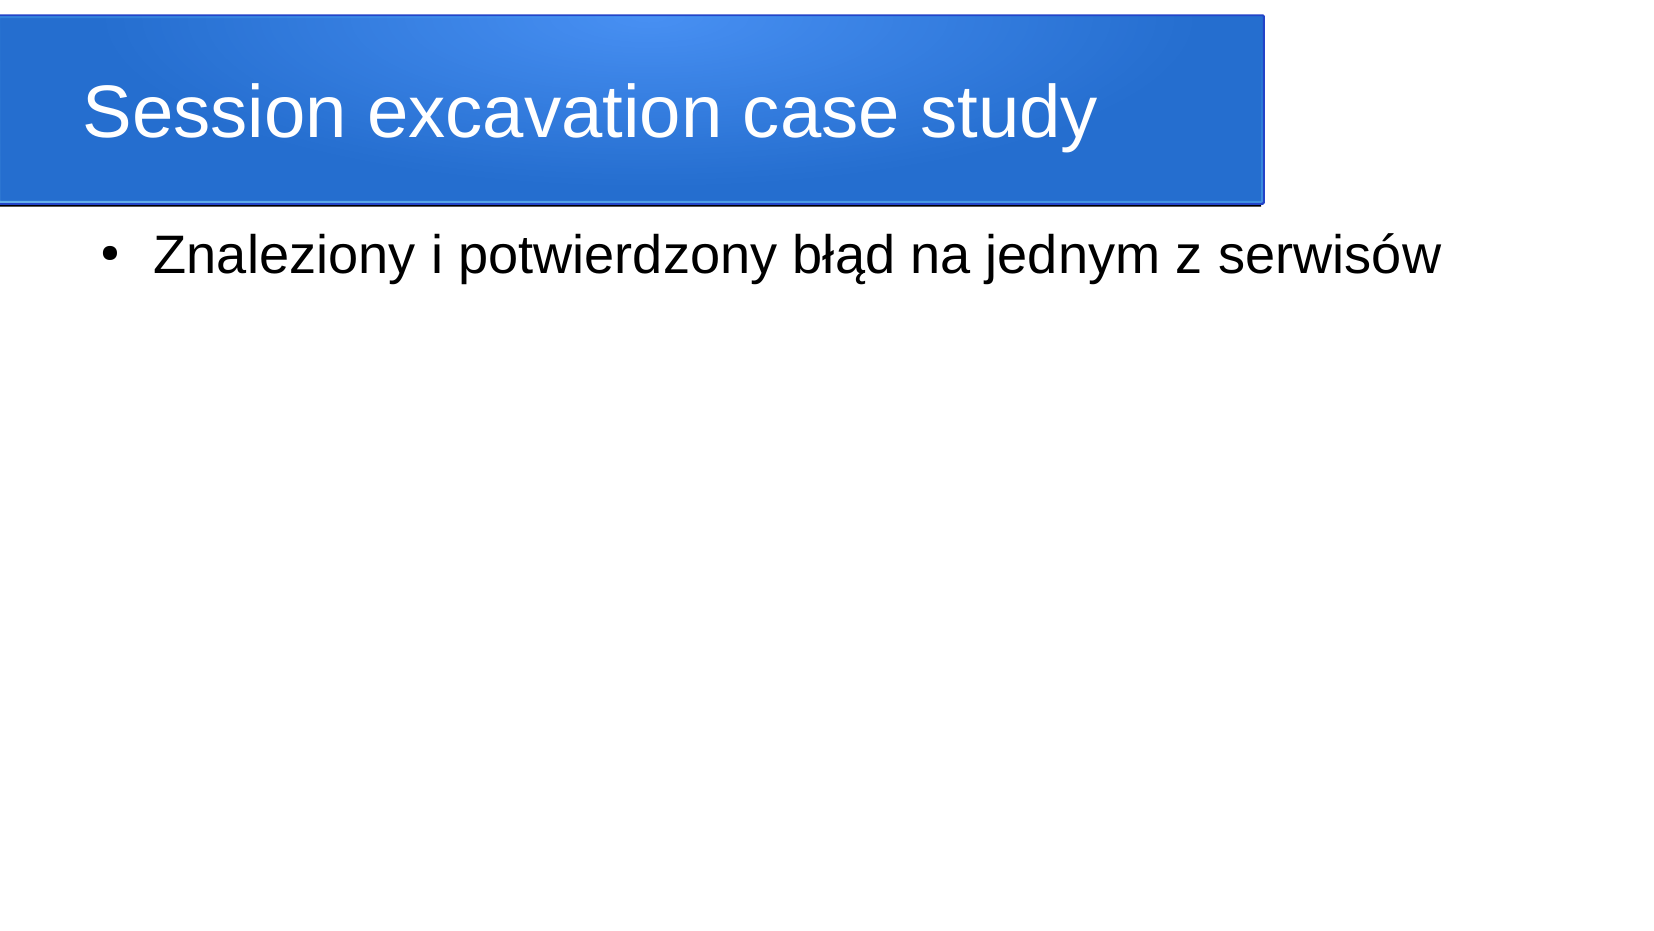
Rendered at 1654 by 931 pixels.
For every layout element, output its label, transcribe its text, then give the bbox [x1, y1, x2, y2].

list Znaleziony i potwierdzony błąd na jednym z serwisów [82, 224, 1571, 764]
title Session excavation case study [82, 35, 1235, 189]
